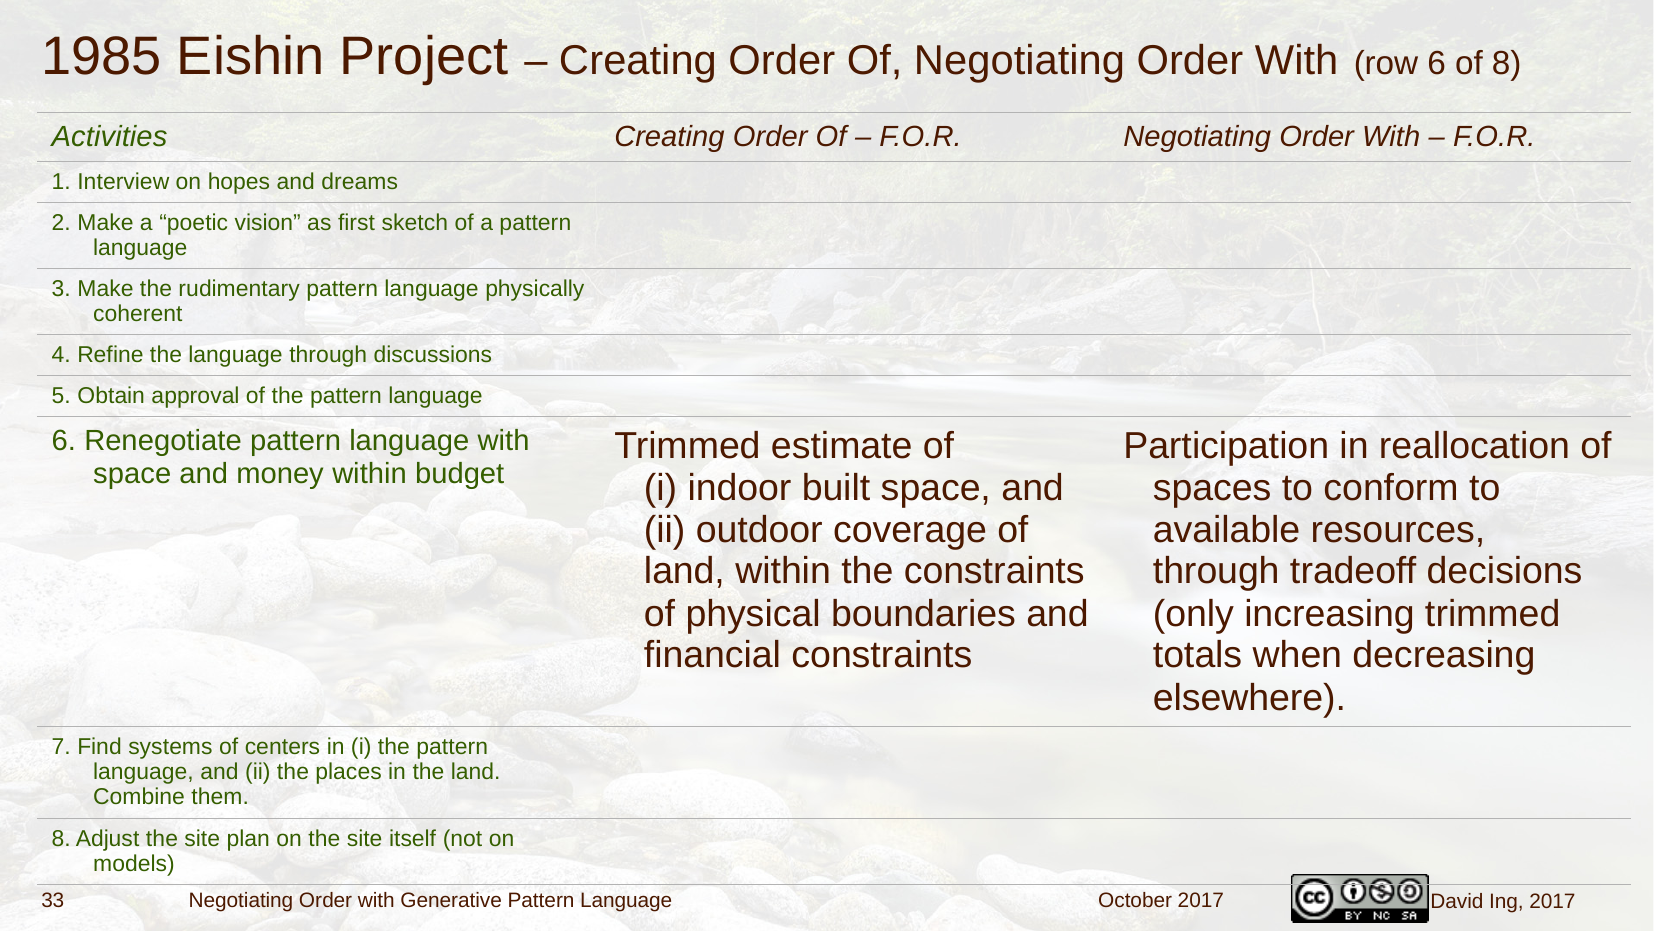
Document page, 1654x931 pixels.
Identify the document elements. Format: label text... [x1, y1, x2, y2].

table_cell [1109, 727, 1631, 818]
table_cell [609, 335, 1109, 375]
text_box [1003, 477, 1033, 548]
table_cell [609, 269, 1109, 334]
table_cell [609, 376, 1109, 416]
table_cell [609, 203, 1109, 268]
table_cell [1109, 335, 1631, 375]
table_header Activities [37, 113, 609, 161]
table_cell Participation in reallocation of spaces to conform to available resources, through tradeoff decisions (only increasing trimmed totals when decreasing elsewhere). [1109, 417, 1631, 726]
table_cell Trimmed estimate of (i) indoor built space, and (ii) outdoor coverage of land, within the constraints of physical boundaries and financial constraints [609, 417, 1109, 726]
table_cell [1109, 203, 1631, 268]
table_cell 5. Obtain approval of the pattern language [37, 376, 609, 416]
table_cell [1109, 376, 1631, 416]
title 1985 Eishin Project – Creating Order Of, Negotiating Order With (row 6 of 8) [41, 30, 1613, 112]
table_cell [1109, 819, 1631, 884]
table_cell [609, 162, 1109, 202]
table_cell 6. Renegotiate pattern language with space and money within budget [37, 417, 609, 726]
table_cell [1109, 269, 1631, 334]
table_cell [609, 819, 1109, 884]
table_cell 1. Interview on hopes and dreams [37, 162, 609, 202]
table_cell 8. Adjust the site plan on the site itself (not on models) [37, 819, 609, 884]
table_cell 3. Make the rudimentary pattern language physically coherent [37, 269, 609, 334]
table_header Creating Order Of – F.O.R. [609, 113, 1109, 161]
table_header Negotiating Order With – F.O.R. [1109, 113, 1631, 161]
table_cell 4. Refine the language through discussions [37, 335, 609, 375]
table_cell 2. Make a “poetic vision” as first sketch of a pattern language [37, 203, 609, 268]
table_cell [1109, 162, 1631, 202]
table_cell 7. Find systems of centers in (i) the pattern language, and (ii) the places in the land. Combine them. [37, 727, 609, 818]
picture [0, 0, 1654, 931]
table_cell [609, 727, 1109, 818]
